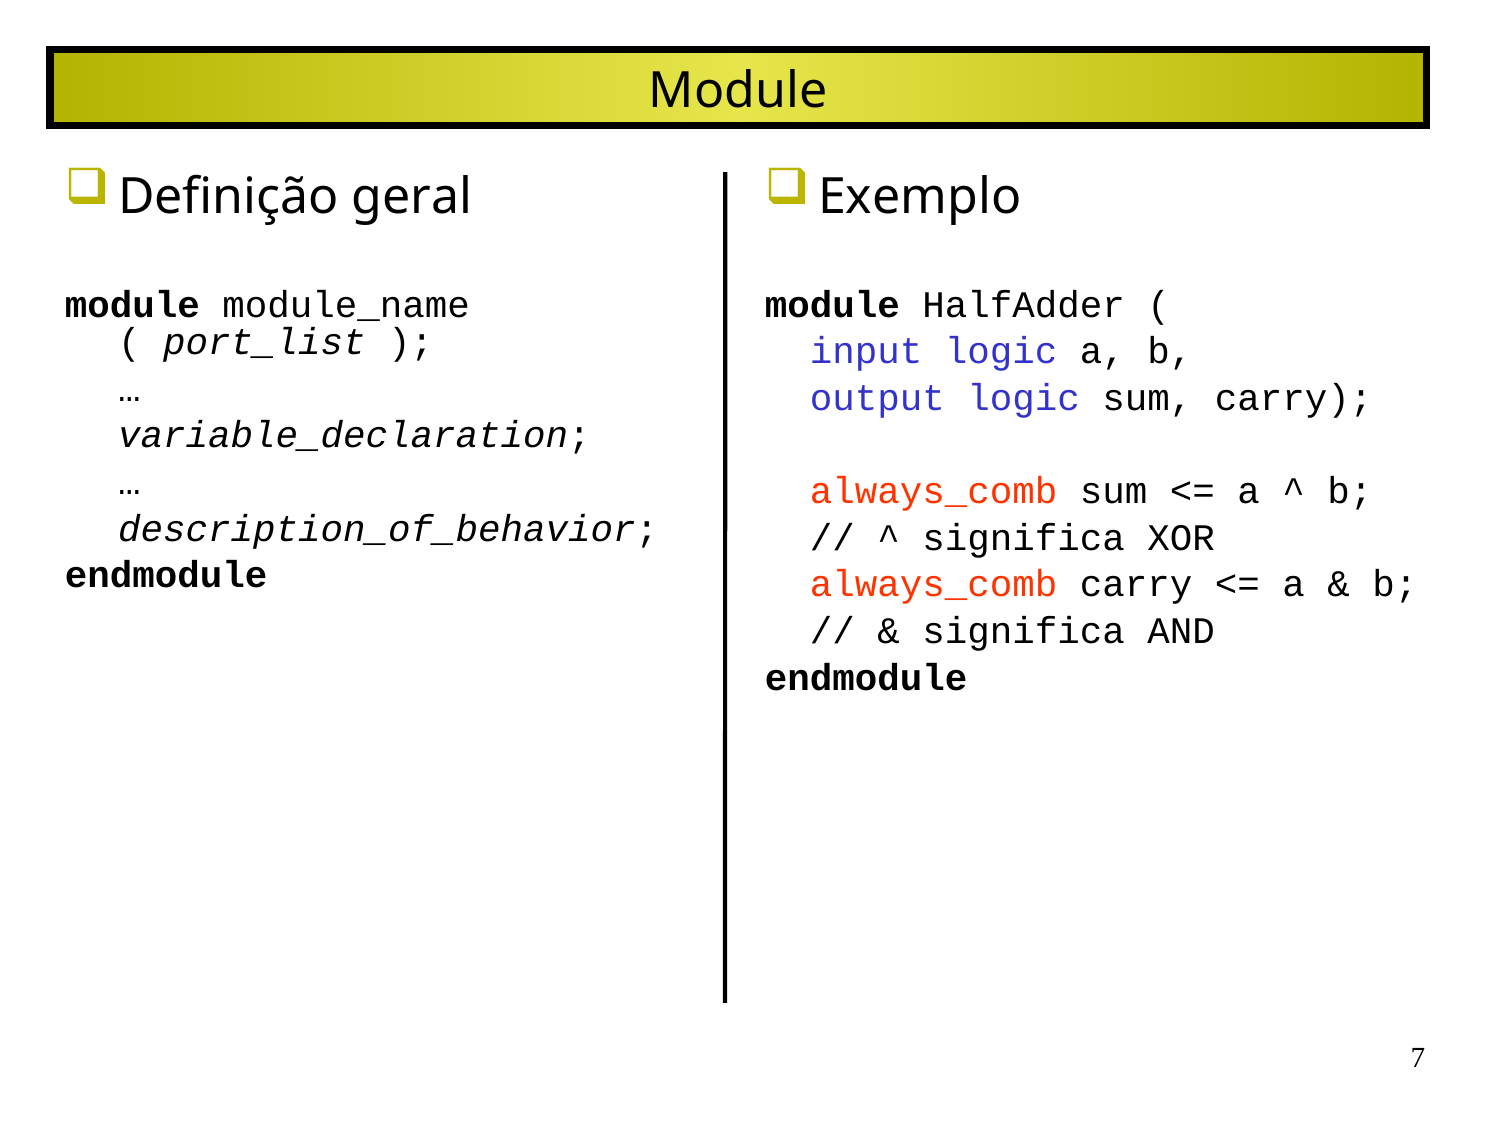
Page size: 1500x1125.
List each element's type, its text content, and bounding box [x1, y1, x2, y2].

title Module [49, 49, 1427, 126]
list Definição geral module module_name ( port_list ); … variable_declaration; … description_of_behavior; endmodule [50, 125, 713, 1026]
text_box Exemplo module HalfAdder ( input logic a, b, output logic sum, carry); always_comb sum <= a ^ b; // ^ significa XOR always_comb carry <= a & b; // & significa AND endmodule [749, 125, 1463, 1026]
